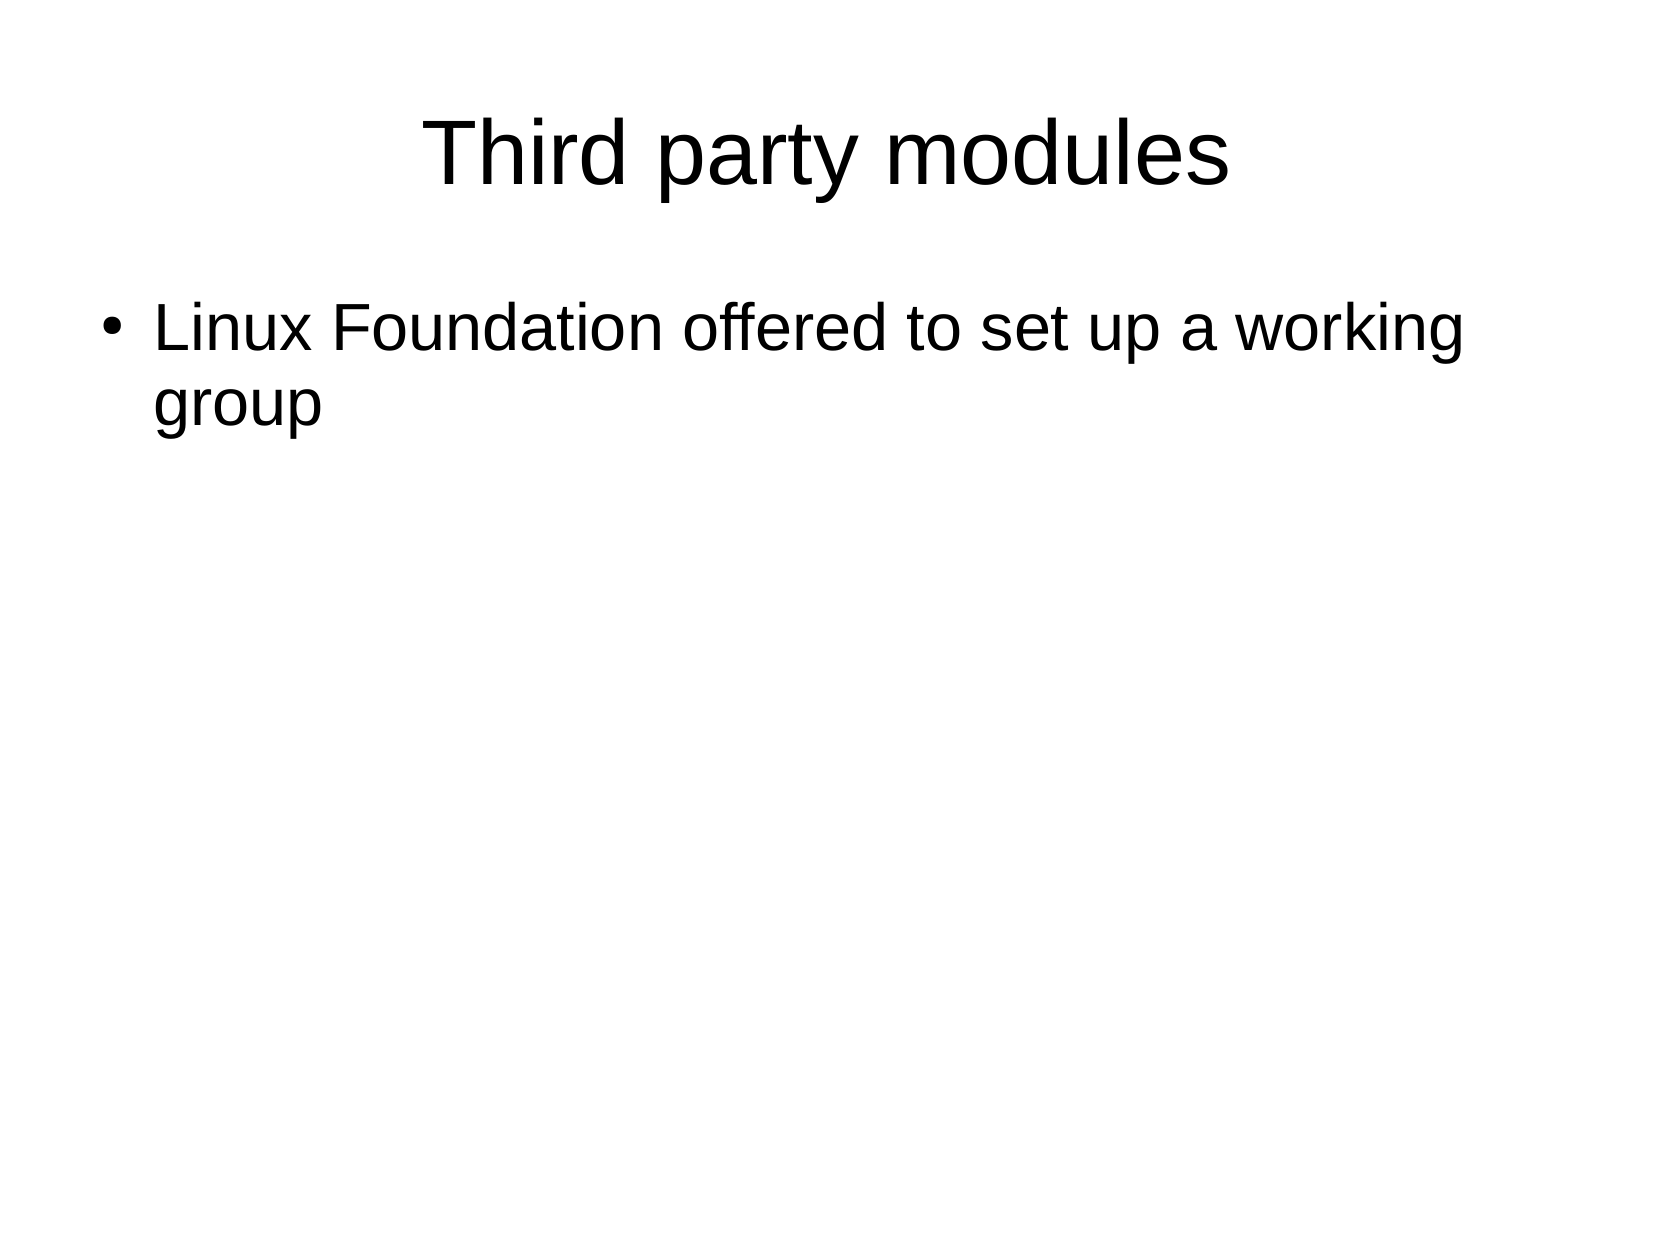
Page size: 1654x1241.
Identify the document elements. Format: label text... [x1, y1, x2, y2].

title Third party modules [82, 49, 1571, 257]
list Linux Foundation offered to set up a working group [82, 290, 1538, 1010]
